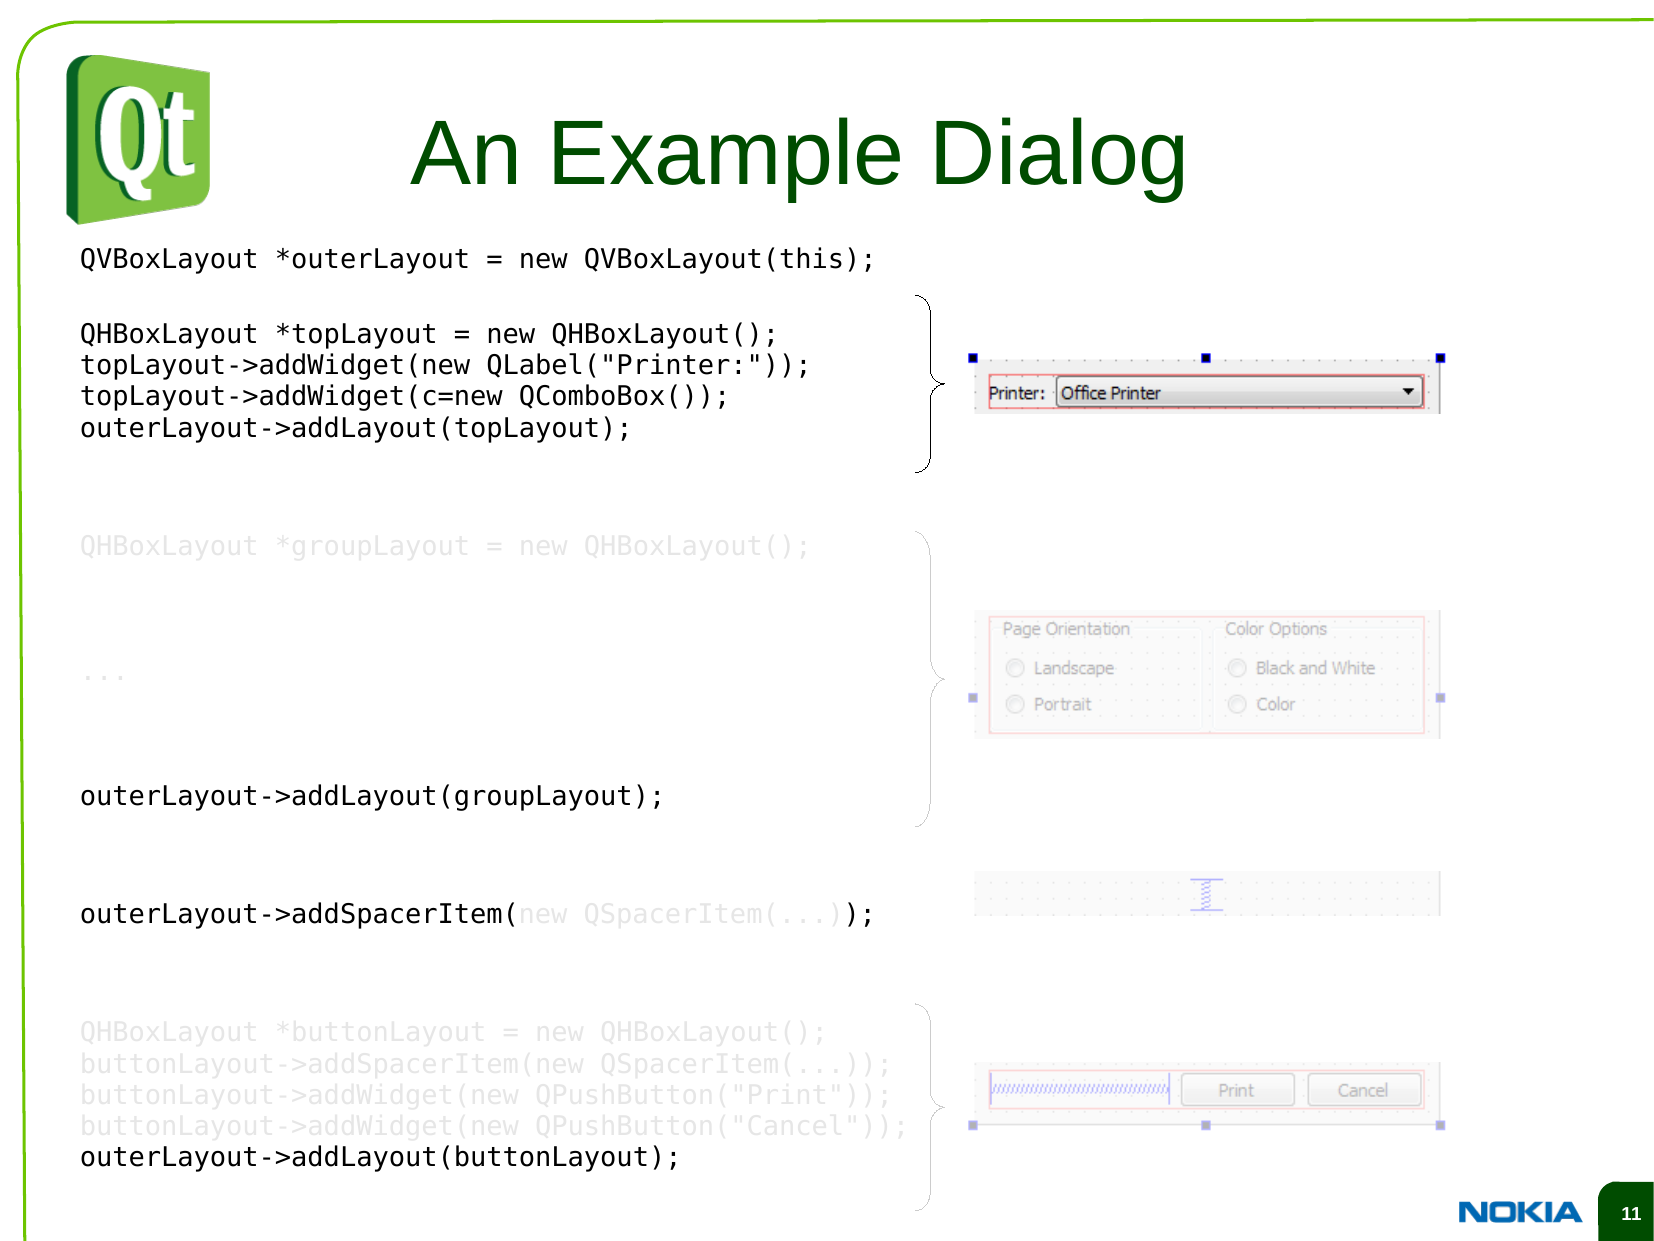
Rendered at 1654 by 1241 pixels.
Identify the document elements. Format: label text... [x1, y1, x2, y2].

title An Example Dialog [263, 49, 1339, 257]
text_box QVBoxLayout *outerLayout = new QVBoxLayout(this); QHBoxLayout *topLayout = new QHBoxLayout(); topLayout->addWidget(new QLabel("Printer:")); topLayout->addWidget(c=new QComboBox()); outerLayout->addLayout(topLayout); QHBoxLayout *groupLayout = new QHBoxLayout(); ... outerLayout->addLayout(groupLayout); outerLayout->addSpacerItem(new QSpacerItem(...)); QHBoxLayout *buttonLayout = new QHBoxLayout(); buttonLayout->addSpacerItem(new QSpacerItem(...)); buttonLayout->addWidget(new QPushButton("Print")); buttonLayout->addWidget(new QPushButton("Cancel")); outerLayout->addLayout(buttonLayout); [0, 236, 924, 1181]
picture [1459, 1201, 1583, 1223]
picture [967, 352, 1447, 414]
picture [967, 871, 1447, 916]
picture [66, 55, 210, 225]
picture [967, 1062, 1447, 1132]
picture [967, 610, 1447, 739]
